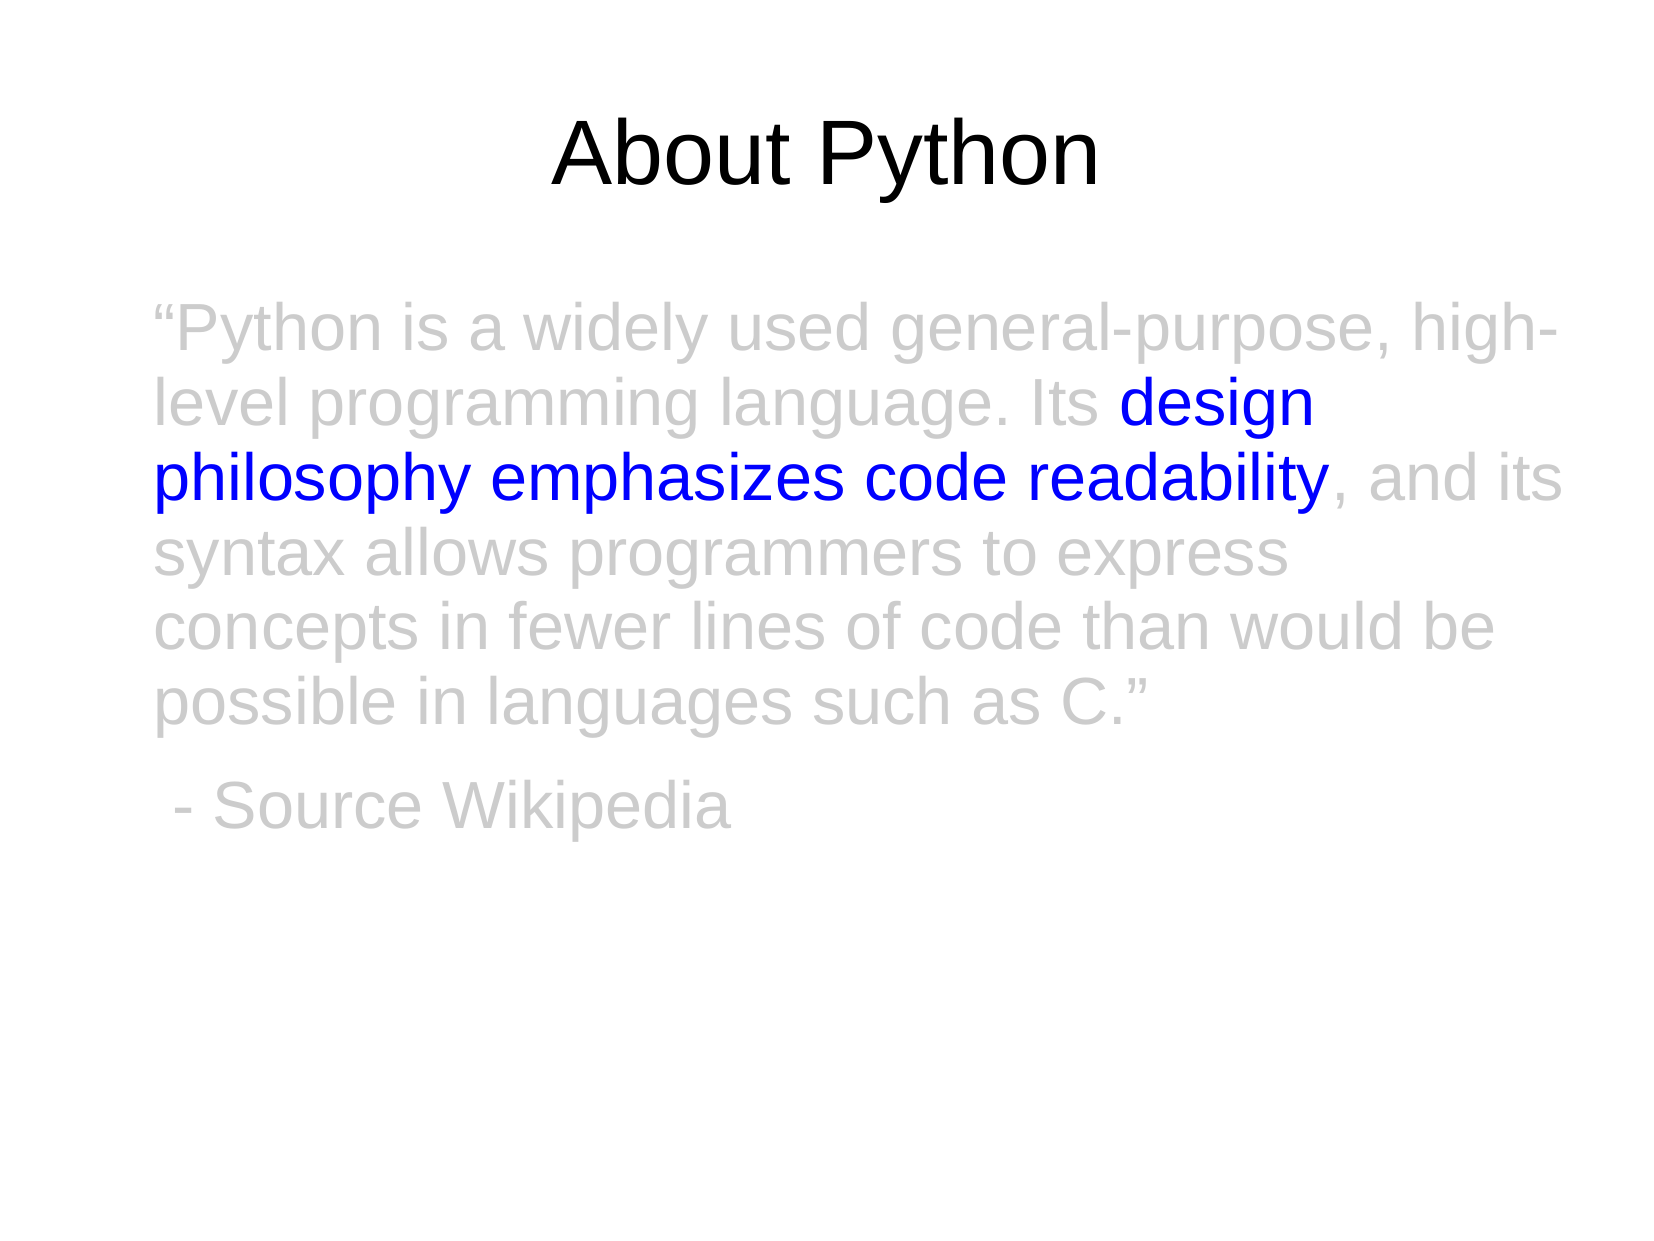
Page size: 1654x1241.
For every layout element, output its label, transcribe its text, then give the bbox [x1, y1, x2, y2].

title About Python [82, 49, 1571, 257]
list “Python is a widely used general-purpose, high-level programming language. Its design philosophy emphasizes code readability, and its syntax allows programmers to express concepts in fewer lines of code than would be possible in languages such as C.” - Source Wikipedia [82, 290, 1571, 1010]
